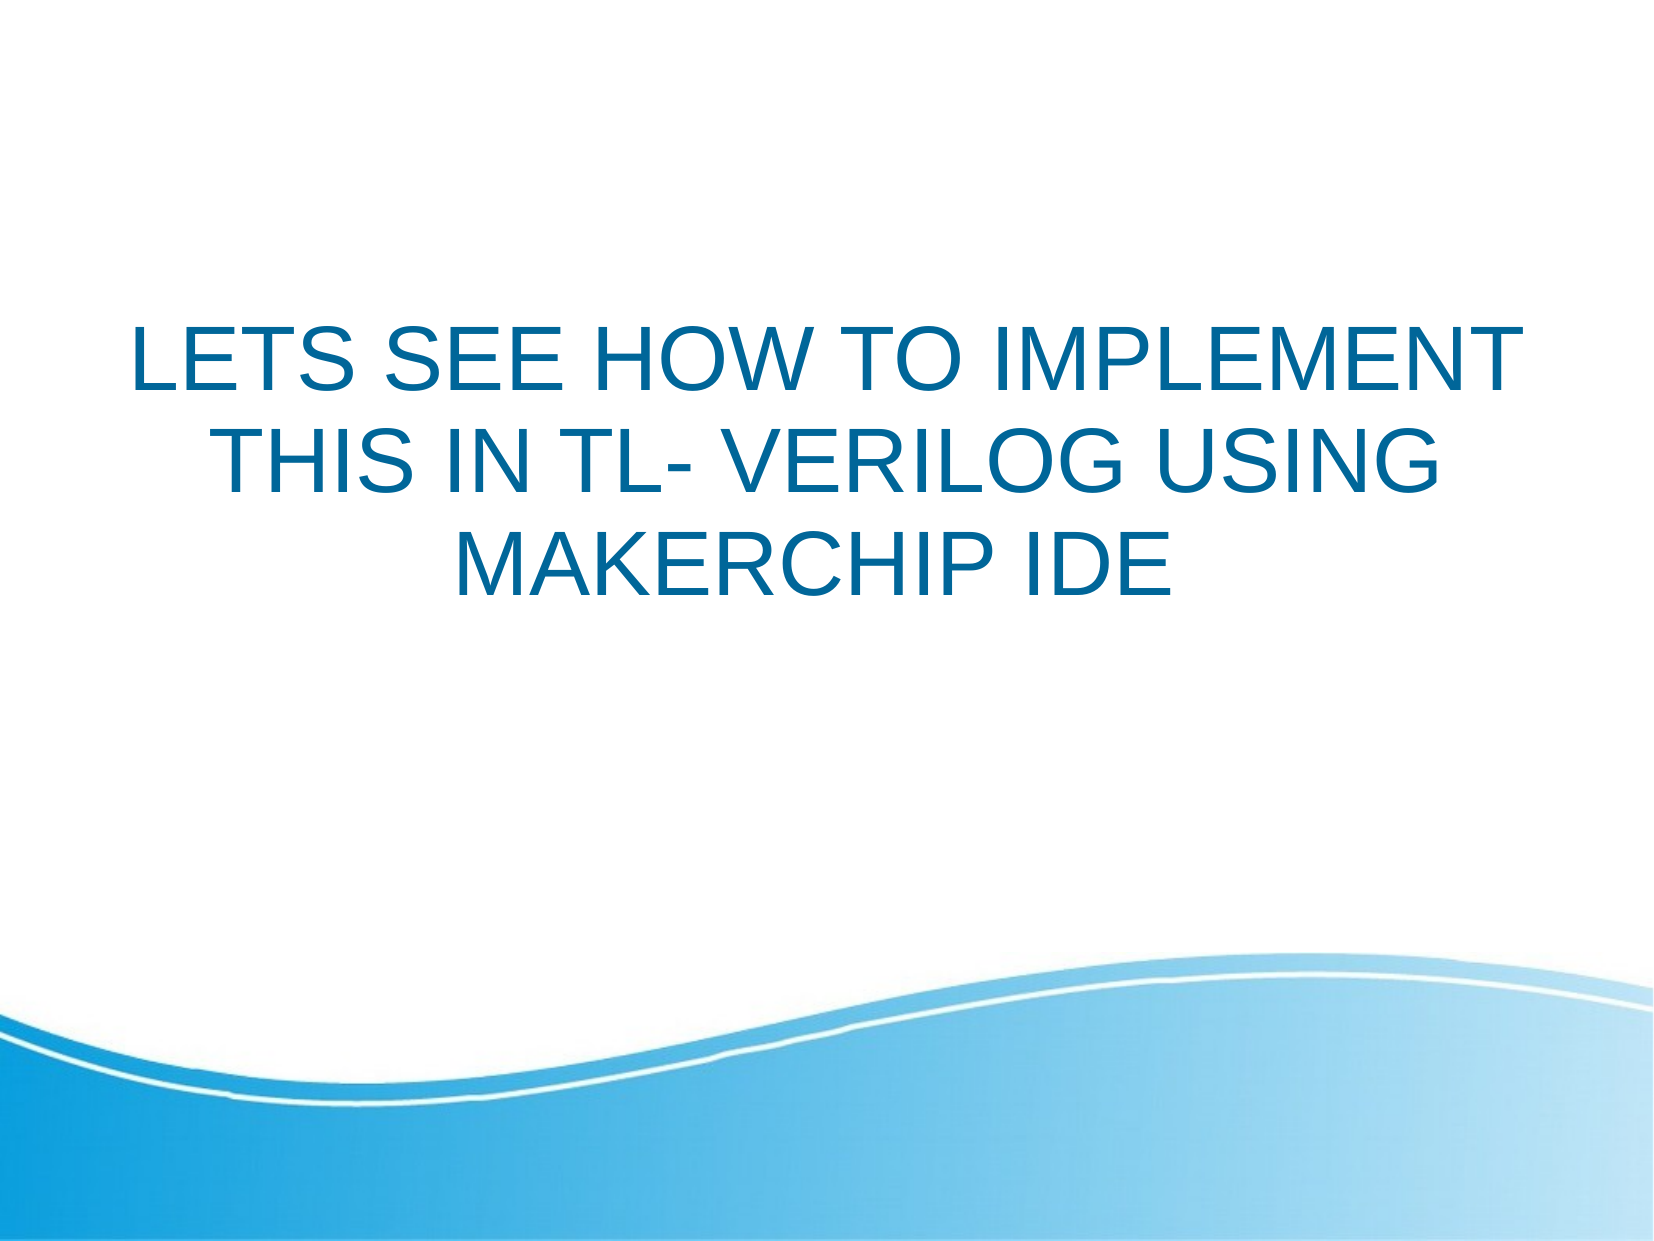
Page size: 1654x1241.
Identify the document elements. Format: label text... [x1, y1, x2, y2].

picture [0, 952, 1654, 1241]
title LETS SEE HOW TO IMPLEMENT THIS IN TL- VERILOG USING MAKERCHIP IDE [82, 307, 1571, 615]
